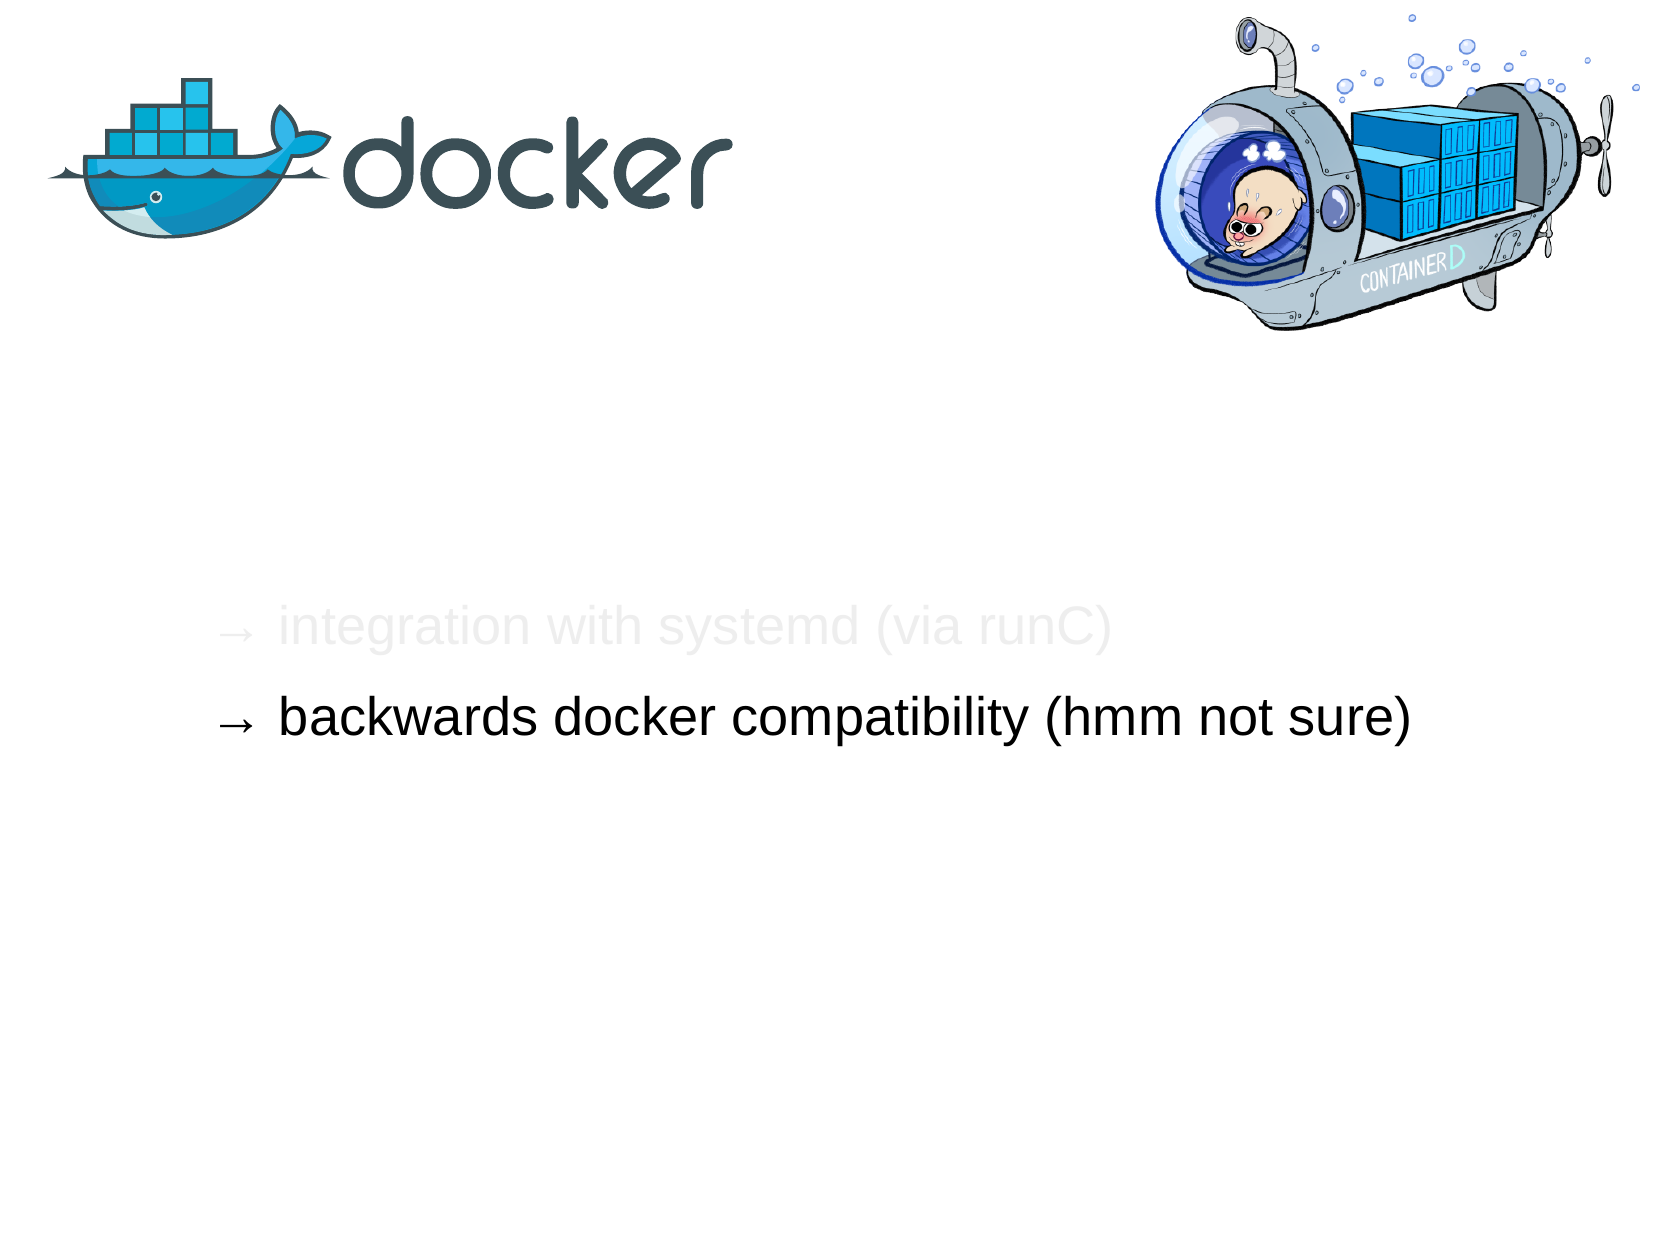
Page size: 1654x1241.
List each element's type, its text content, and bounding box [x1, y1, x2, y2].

text_box → integration with systemd (via runC) → backwards docker compatibility (hmm not sure) [195, 557, 1429, 724]
picture [45, 75, 736, 244]
picture [1155, 14, 1640, 331]
